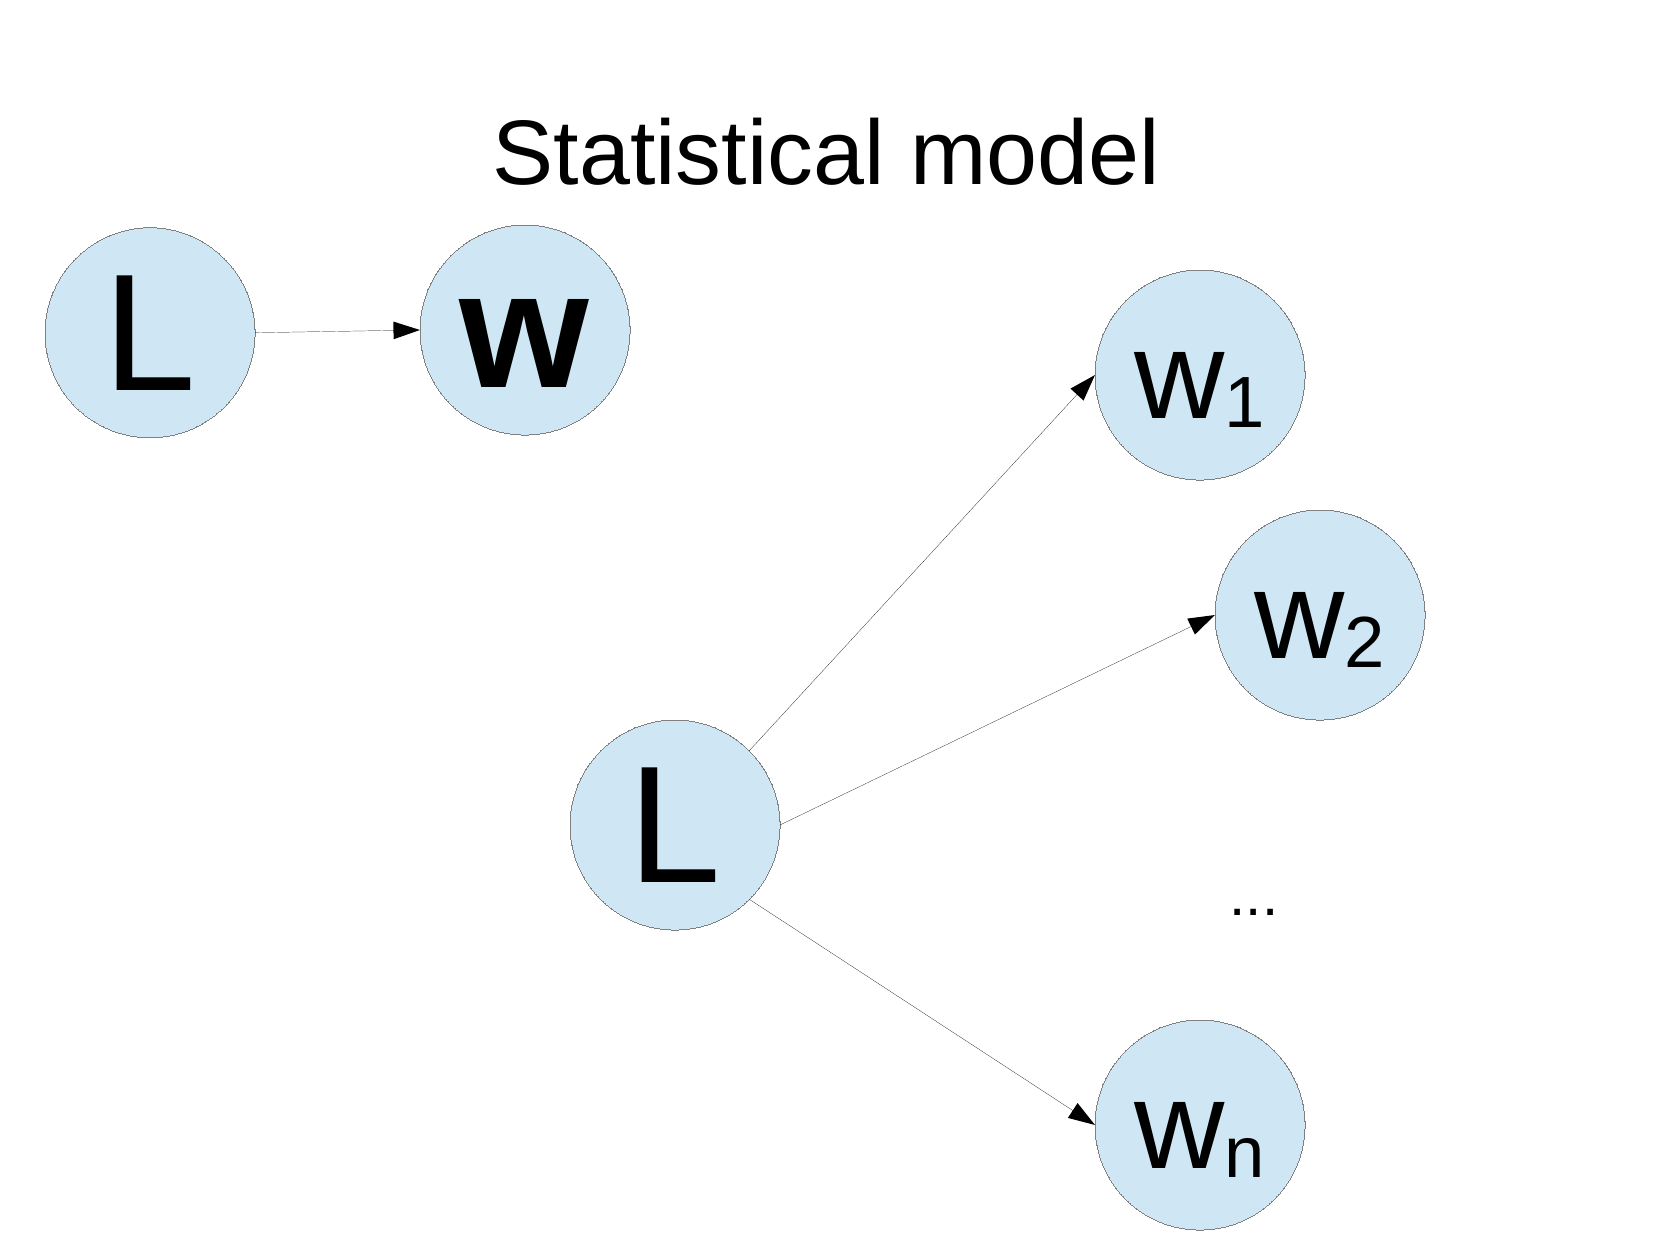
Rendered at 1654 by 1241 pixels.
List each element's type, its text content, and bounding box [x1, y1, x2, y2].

text_box w1 [1095, 270, 1306, 481]
text_box ... [1215, 855, 1411, 935]
text_box w2 [1215, 510, 1426, 721]
text_box L [45, 227, 256, 438]
title Statistical model [82, 49, 1571, 257]
text_box wn [1095, 1020, 1306, 1231]
text_box w [420, 225, 631, 436]
text_box L [570, 720, 781, 931]
